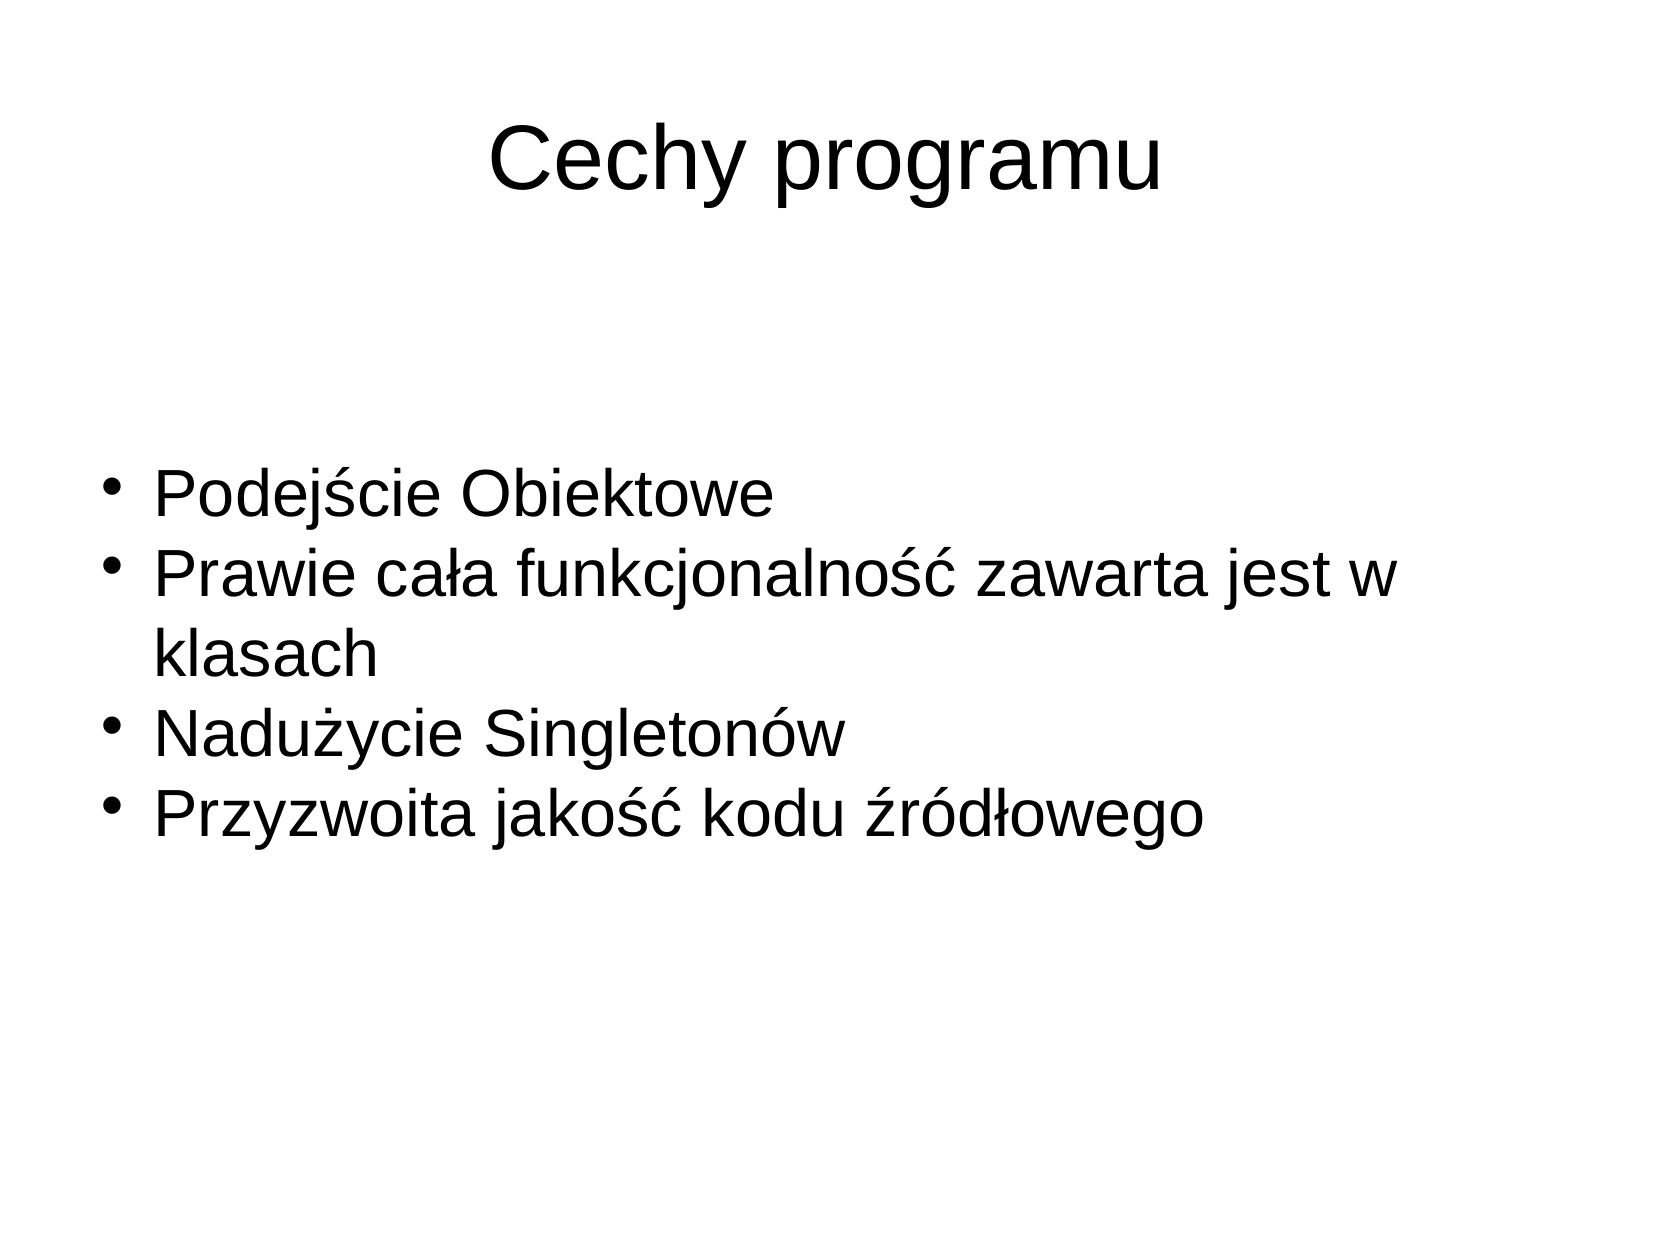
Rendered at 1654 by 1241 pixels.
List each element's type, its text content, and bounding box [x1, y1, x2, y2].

text_box Cechy programu [82, 49, 1571, 256]
text_box Podejście Obiektowe Prawie cała funkcjonalność zawarta jest w klasach Nadużycie Singletonów Przyzwoita jakość kodu źródłowego [82, 449, 1571, 1110]
